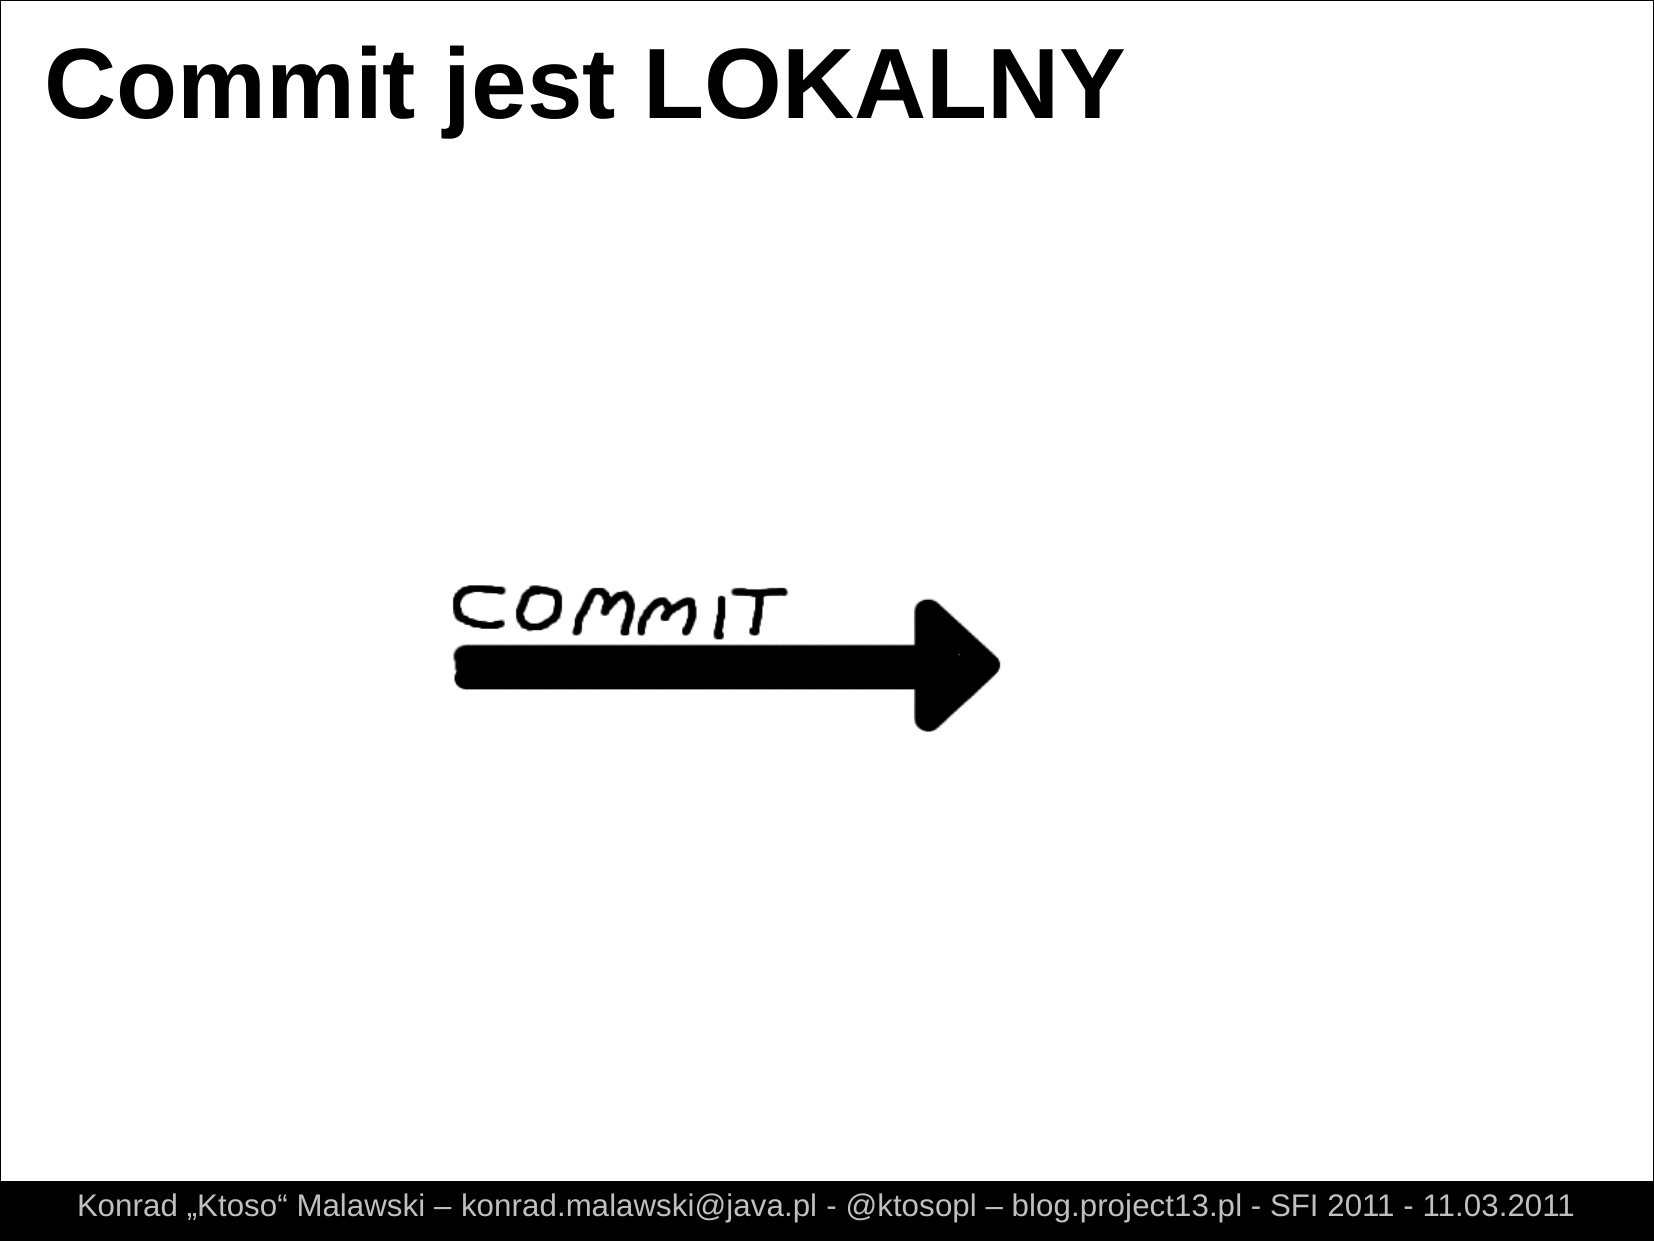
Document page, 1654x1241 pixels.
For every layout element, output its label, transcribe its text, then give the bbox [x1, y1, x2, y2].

picture [94, 159, 1560, 1170]
text_box Konrad „Ktoso“ Malawski – konrad.malawski@java.pl - @ktosopl – blog.project13.pl - SFI 2011 - 11.03.2011 [0, 1181, 1654, 1238]
text_box Commit jest LOKALNY [29, 21, 1625, 148]
